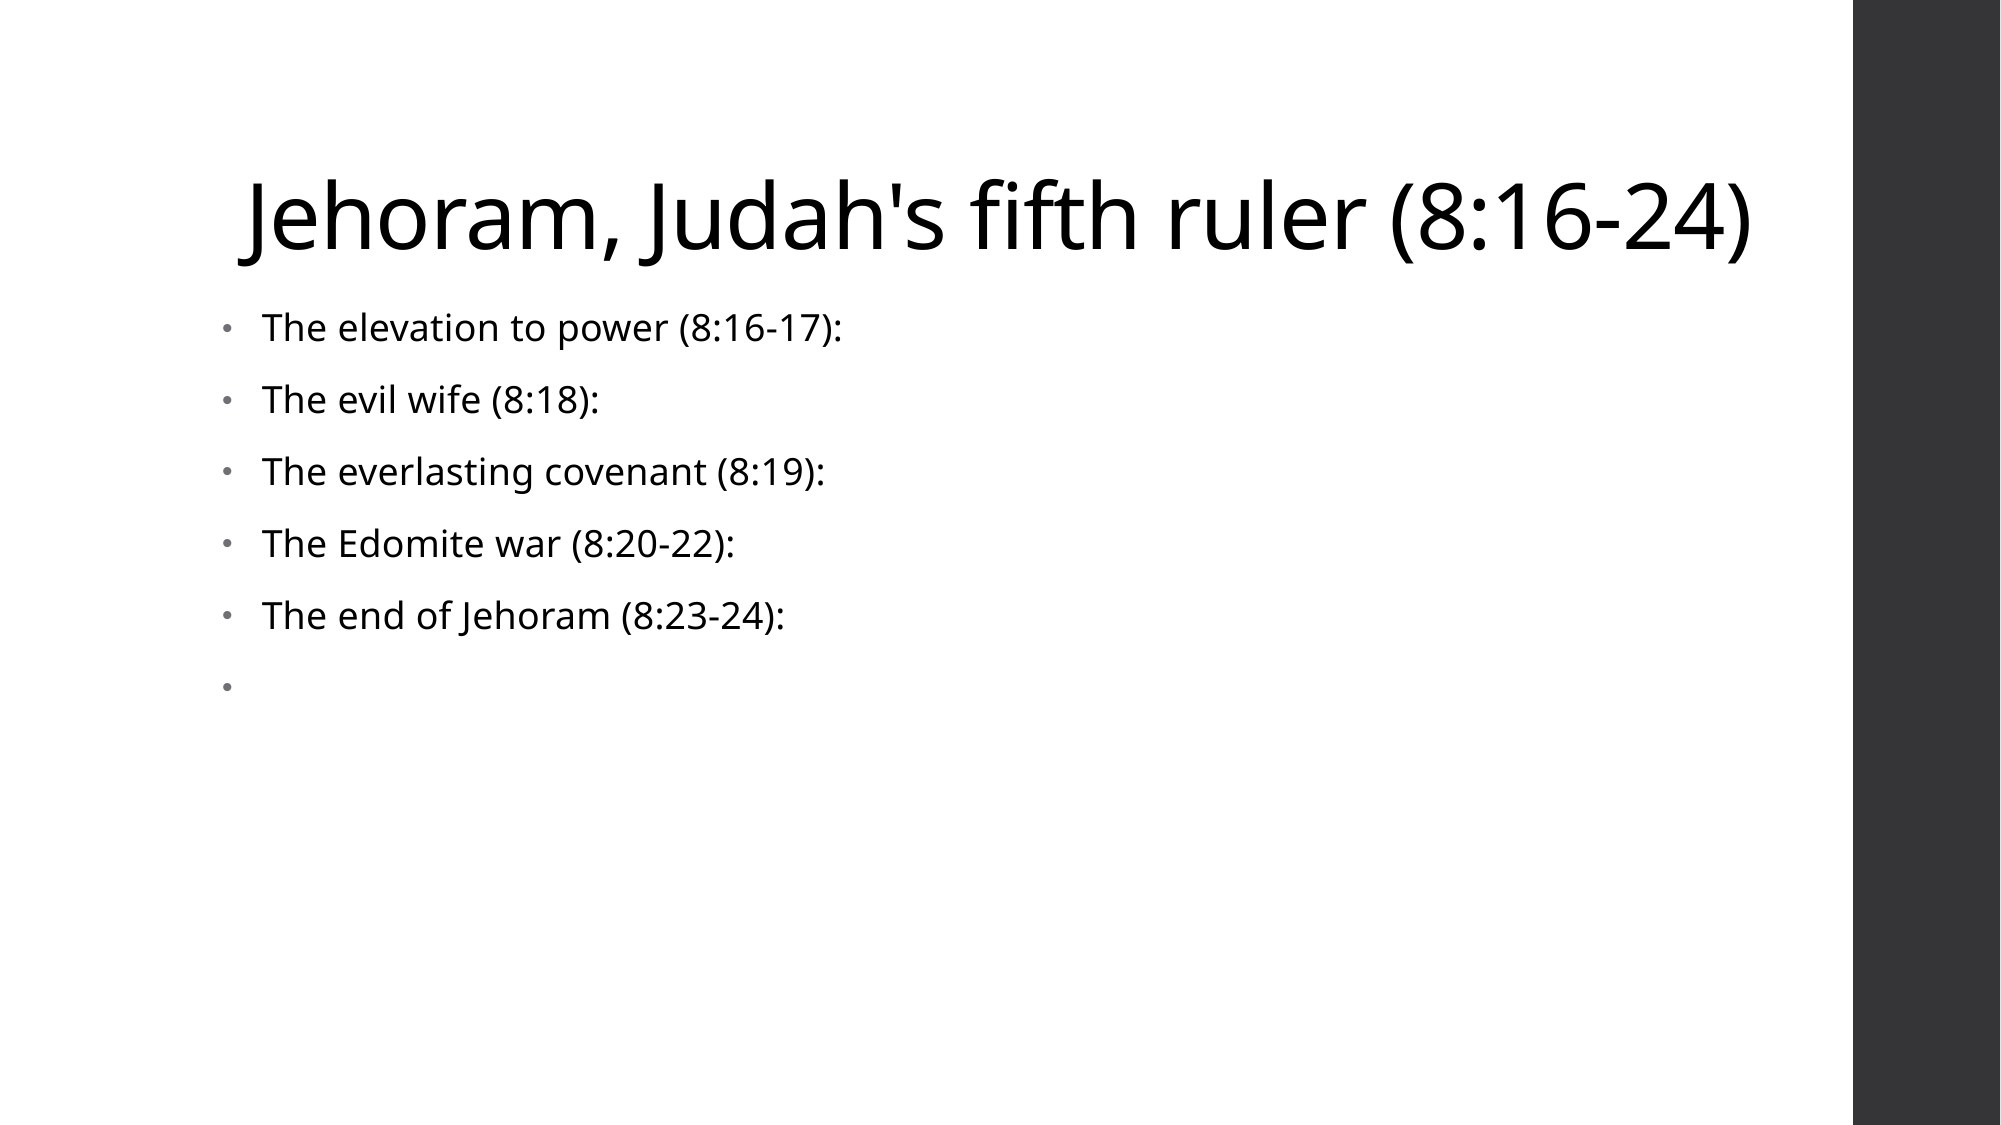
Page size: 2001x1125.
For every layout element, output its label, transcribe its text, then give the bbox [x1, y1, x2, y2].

title Jehoram, Judah's fifth ruler (8:16-24) [206, 60, 1797, 278]
list The elevation to power (8:16-17): The evil wife (8:18): The everlasting covenant (8:19): The Edomite war (8:20-22): The end of Jehoram (8:23-24): [206, 299, 1617, 1014]
